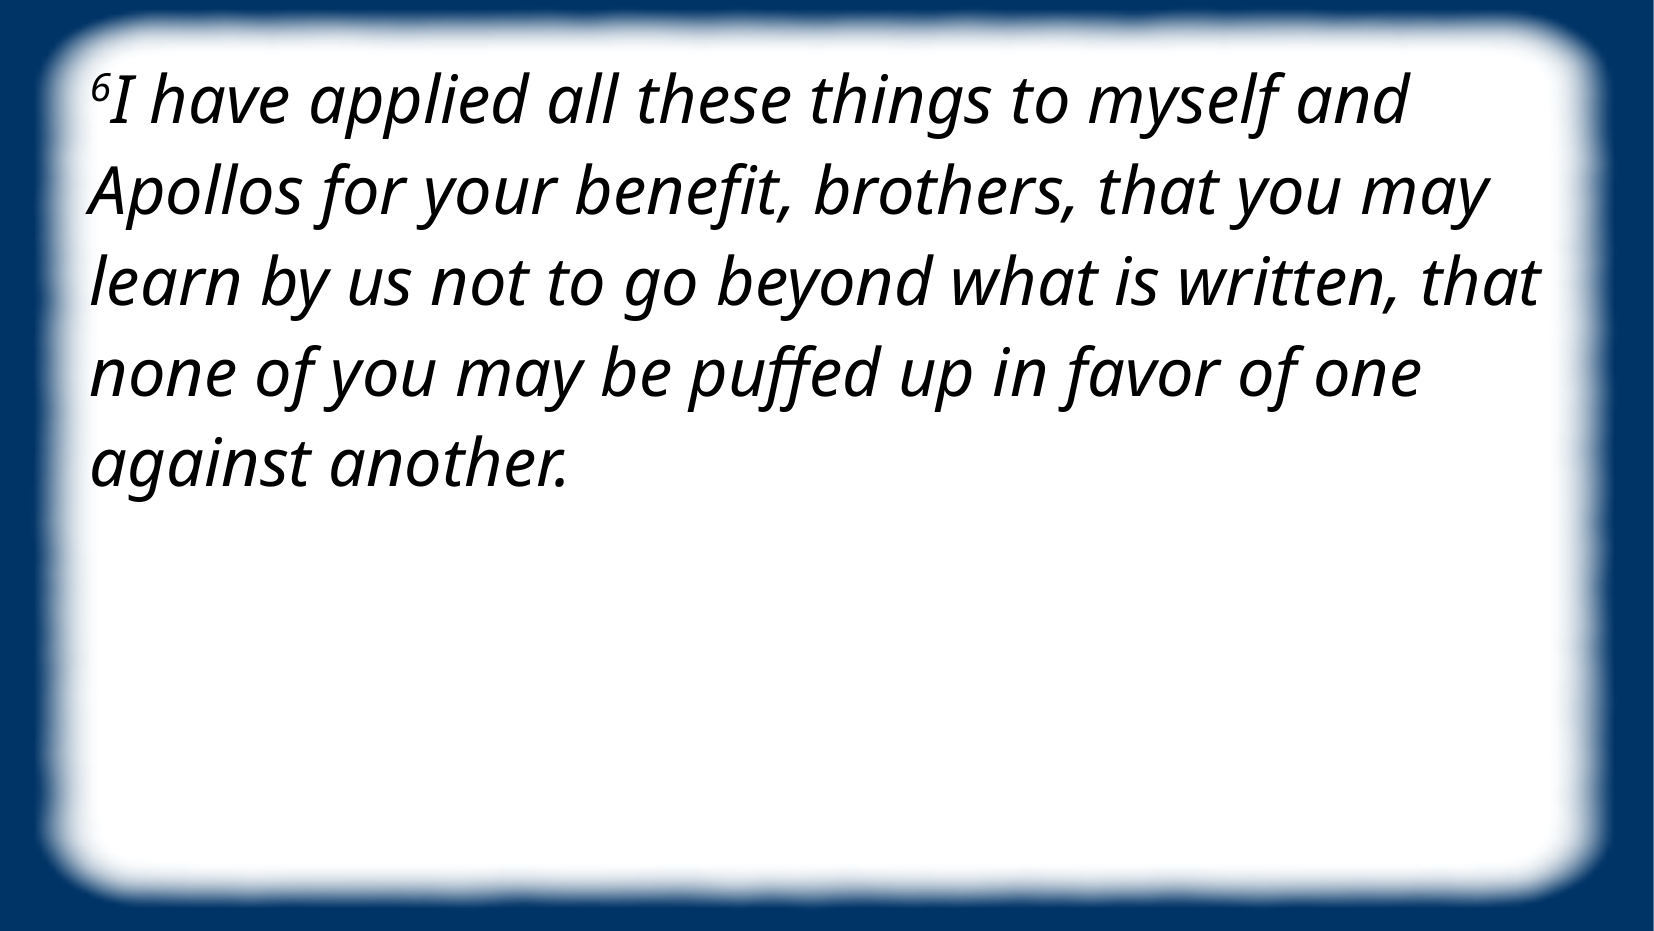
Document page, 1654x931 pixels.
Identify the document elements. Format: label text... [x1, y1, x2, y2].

text_box 6I have applied all these things to myself and Apollos for your benefit, brothers, that you may learn by us not to go beyond what is written, that none of you may be puffed up in favor of one against another. [75, 45, 1576, 576]
picture [0, 0, 1654, 931]
